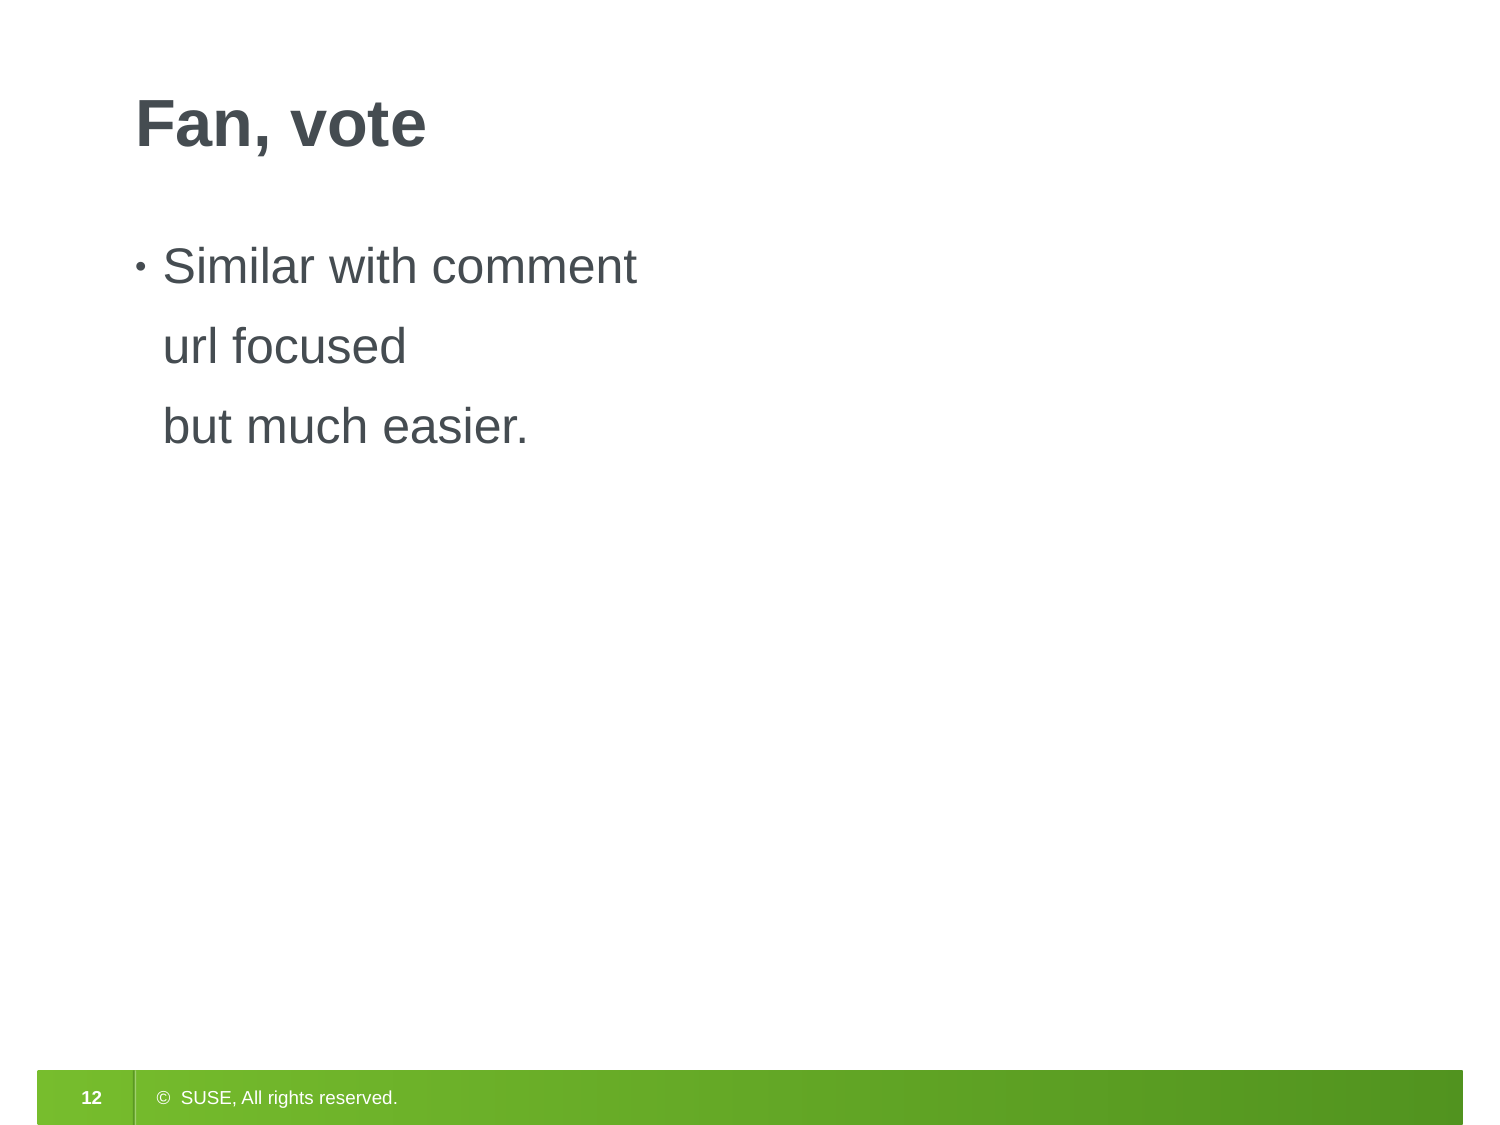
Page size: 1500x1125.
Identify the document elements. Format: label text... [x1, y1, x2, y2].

list Similar with comment url focused but much easier. [135, 238, 1372, 982]
title Fan, vote [135, 41, 1372, 204]
